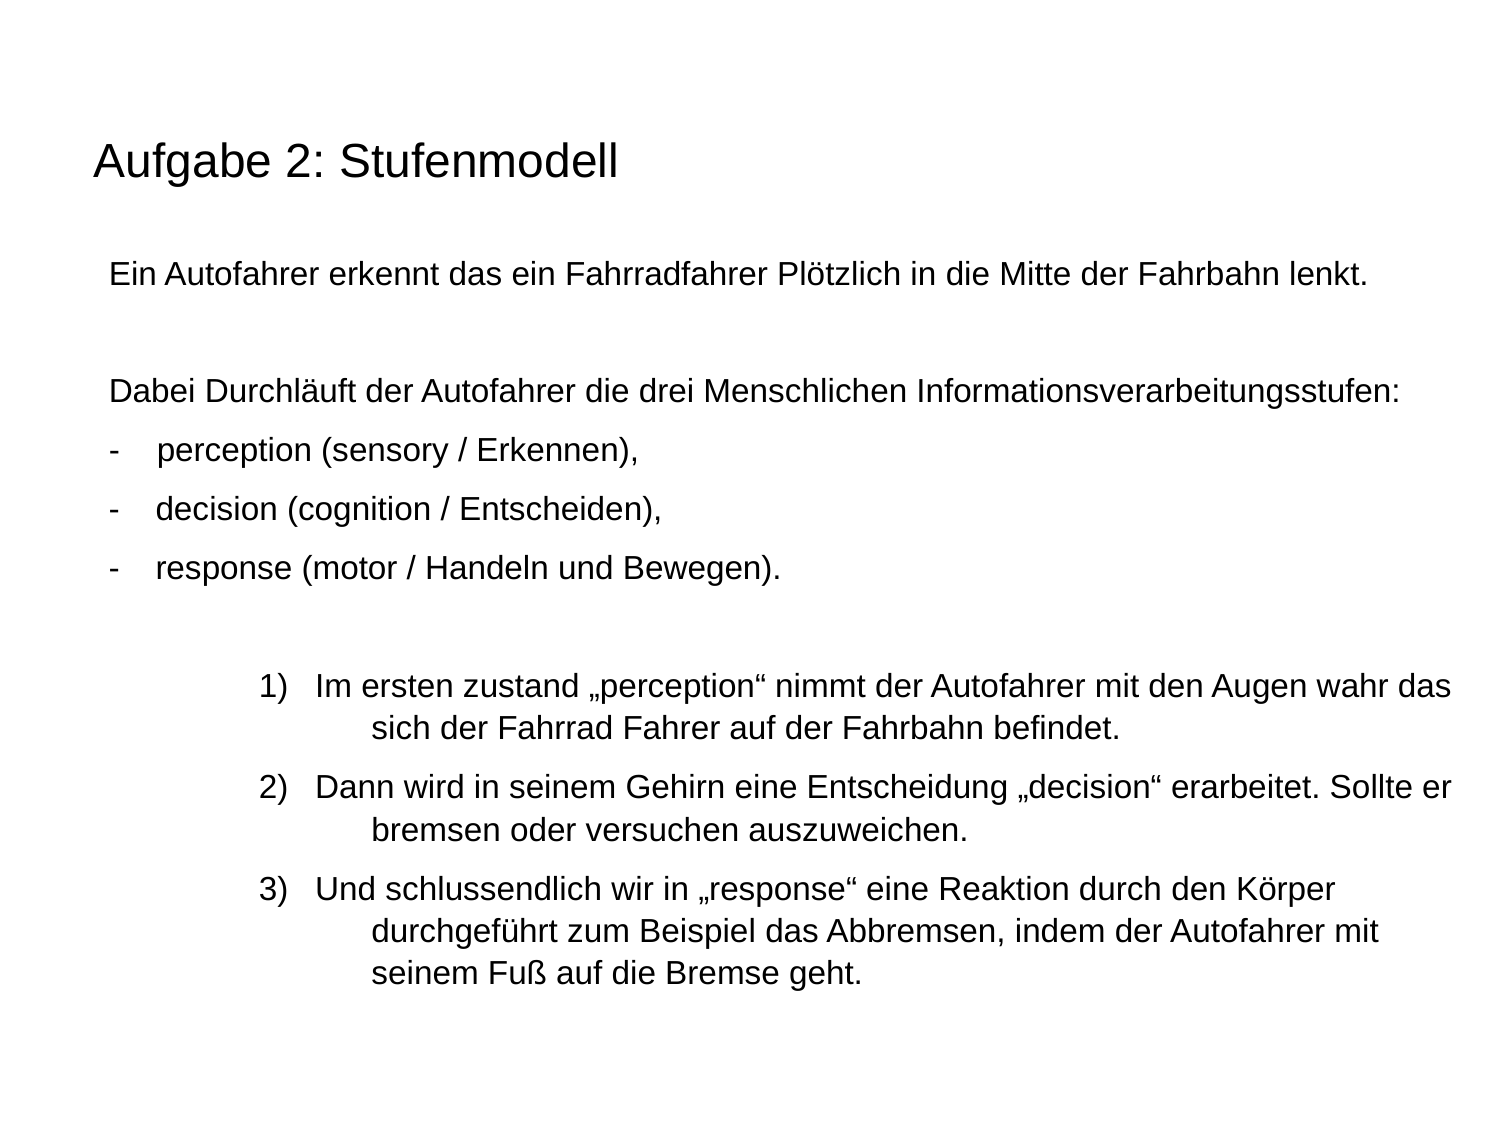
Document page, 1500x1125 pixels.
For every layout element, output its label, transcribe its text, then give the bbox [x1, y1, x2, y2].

text_box Ein Autofahrer erkennt das ein Fahrradfahrer Plötzlich in die Mitte der Fahrbahn lenkt. Dabei Durchläuft der Autofahrer die drei Menschlichen Informationsverarbeitungsstufen: - perception (sensory / Erkennen), decision (cognition / Entscheiden), response (motor / Handeln und Bewegen). Im ersten zustand „perception“ nimmt der Autofahrer mit den Augen wahr das sich der Fahrrad Fahrer auf der Fahrbahn befindet. Dann wird in seinem Gehirn eine Entscheidung „decision“ erarbeitet. Sollte er bremsen oder versuchen auszuweichen. Und schlussendlich wir in „response“ eine Reaktion durch den Körper durchgeführt zum Beispiel das Abbremsen, indem der Autofahrer mit seinem Fuß auf die Bremse geht. [94, 242, 1500, 999]
text_box Aufgabe 2: Stufenmodell [93, 74, 1184, 242]
